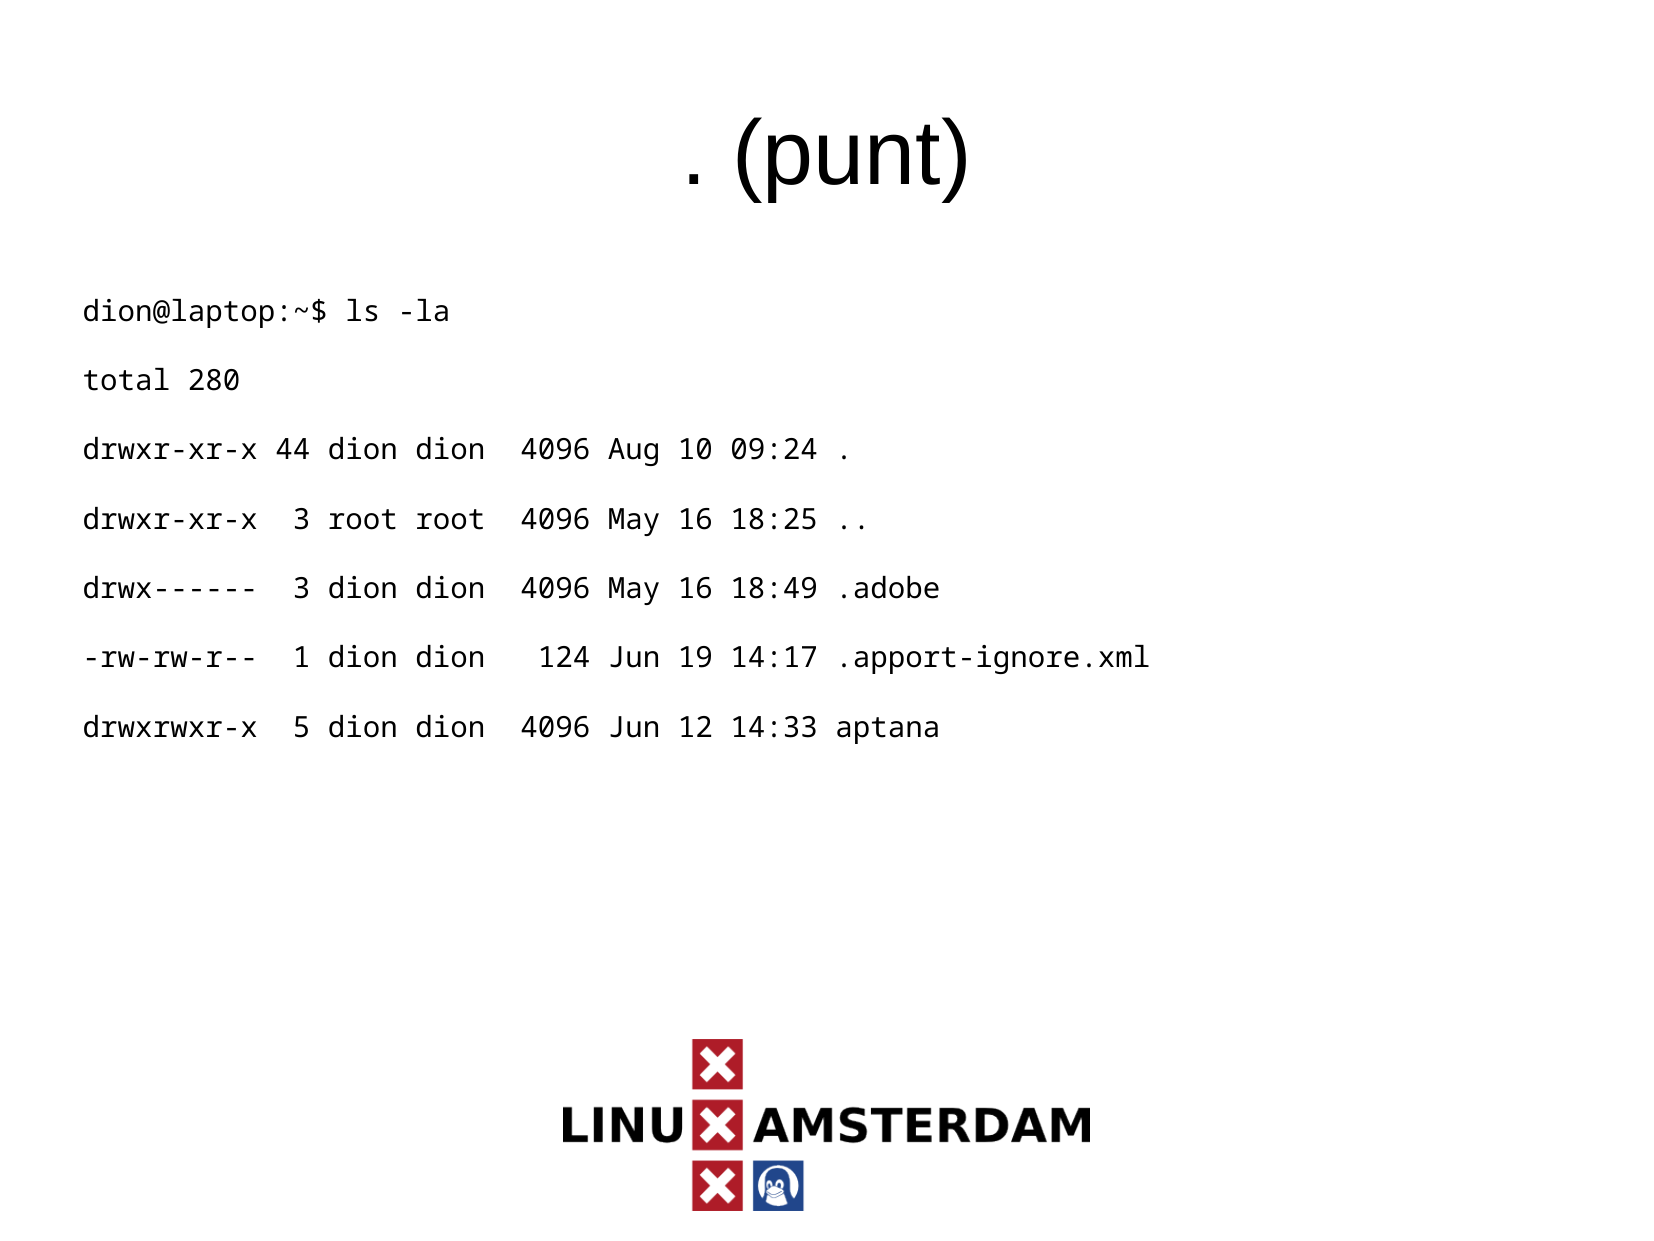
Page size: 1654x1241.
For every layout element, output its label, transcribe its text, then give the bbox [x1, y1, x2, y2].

list dion@laptop:~$ ls -la total 280 drwxr-xr-x 44 dion dion 4096 Aug 10 09:24 . drwxr-xr-x 3 root root 4096 May 16 18:25 .. drwx------ 3 dion dion 4096 May 16 18:49 .adobe -rw-rw-r-- 1 dion dion 124 Jun 19 14:17 .apport-ignore.xml drwxrwxr-x 5 dion dion 4096 Jun 12 14:33 aptana [82, 290, 1571, 1010]
title . (punt) [82, 49, 1571, 257]
picture [563, 1039, 1090, 1211]
